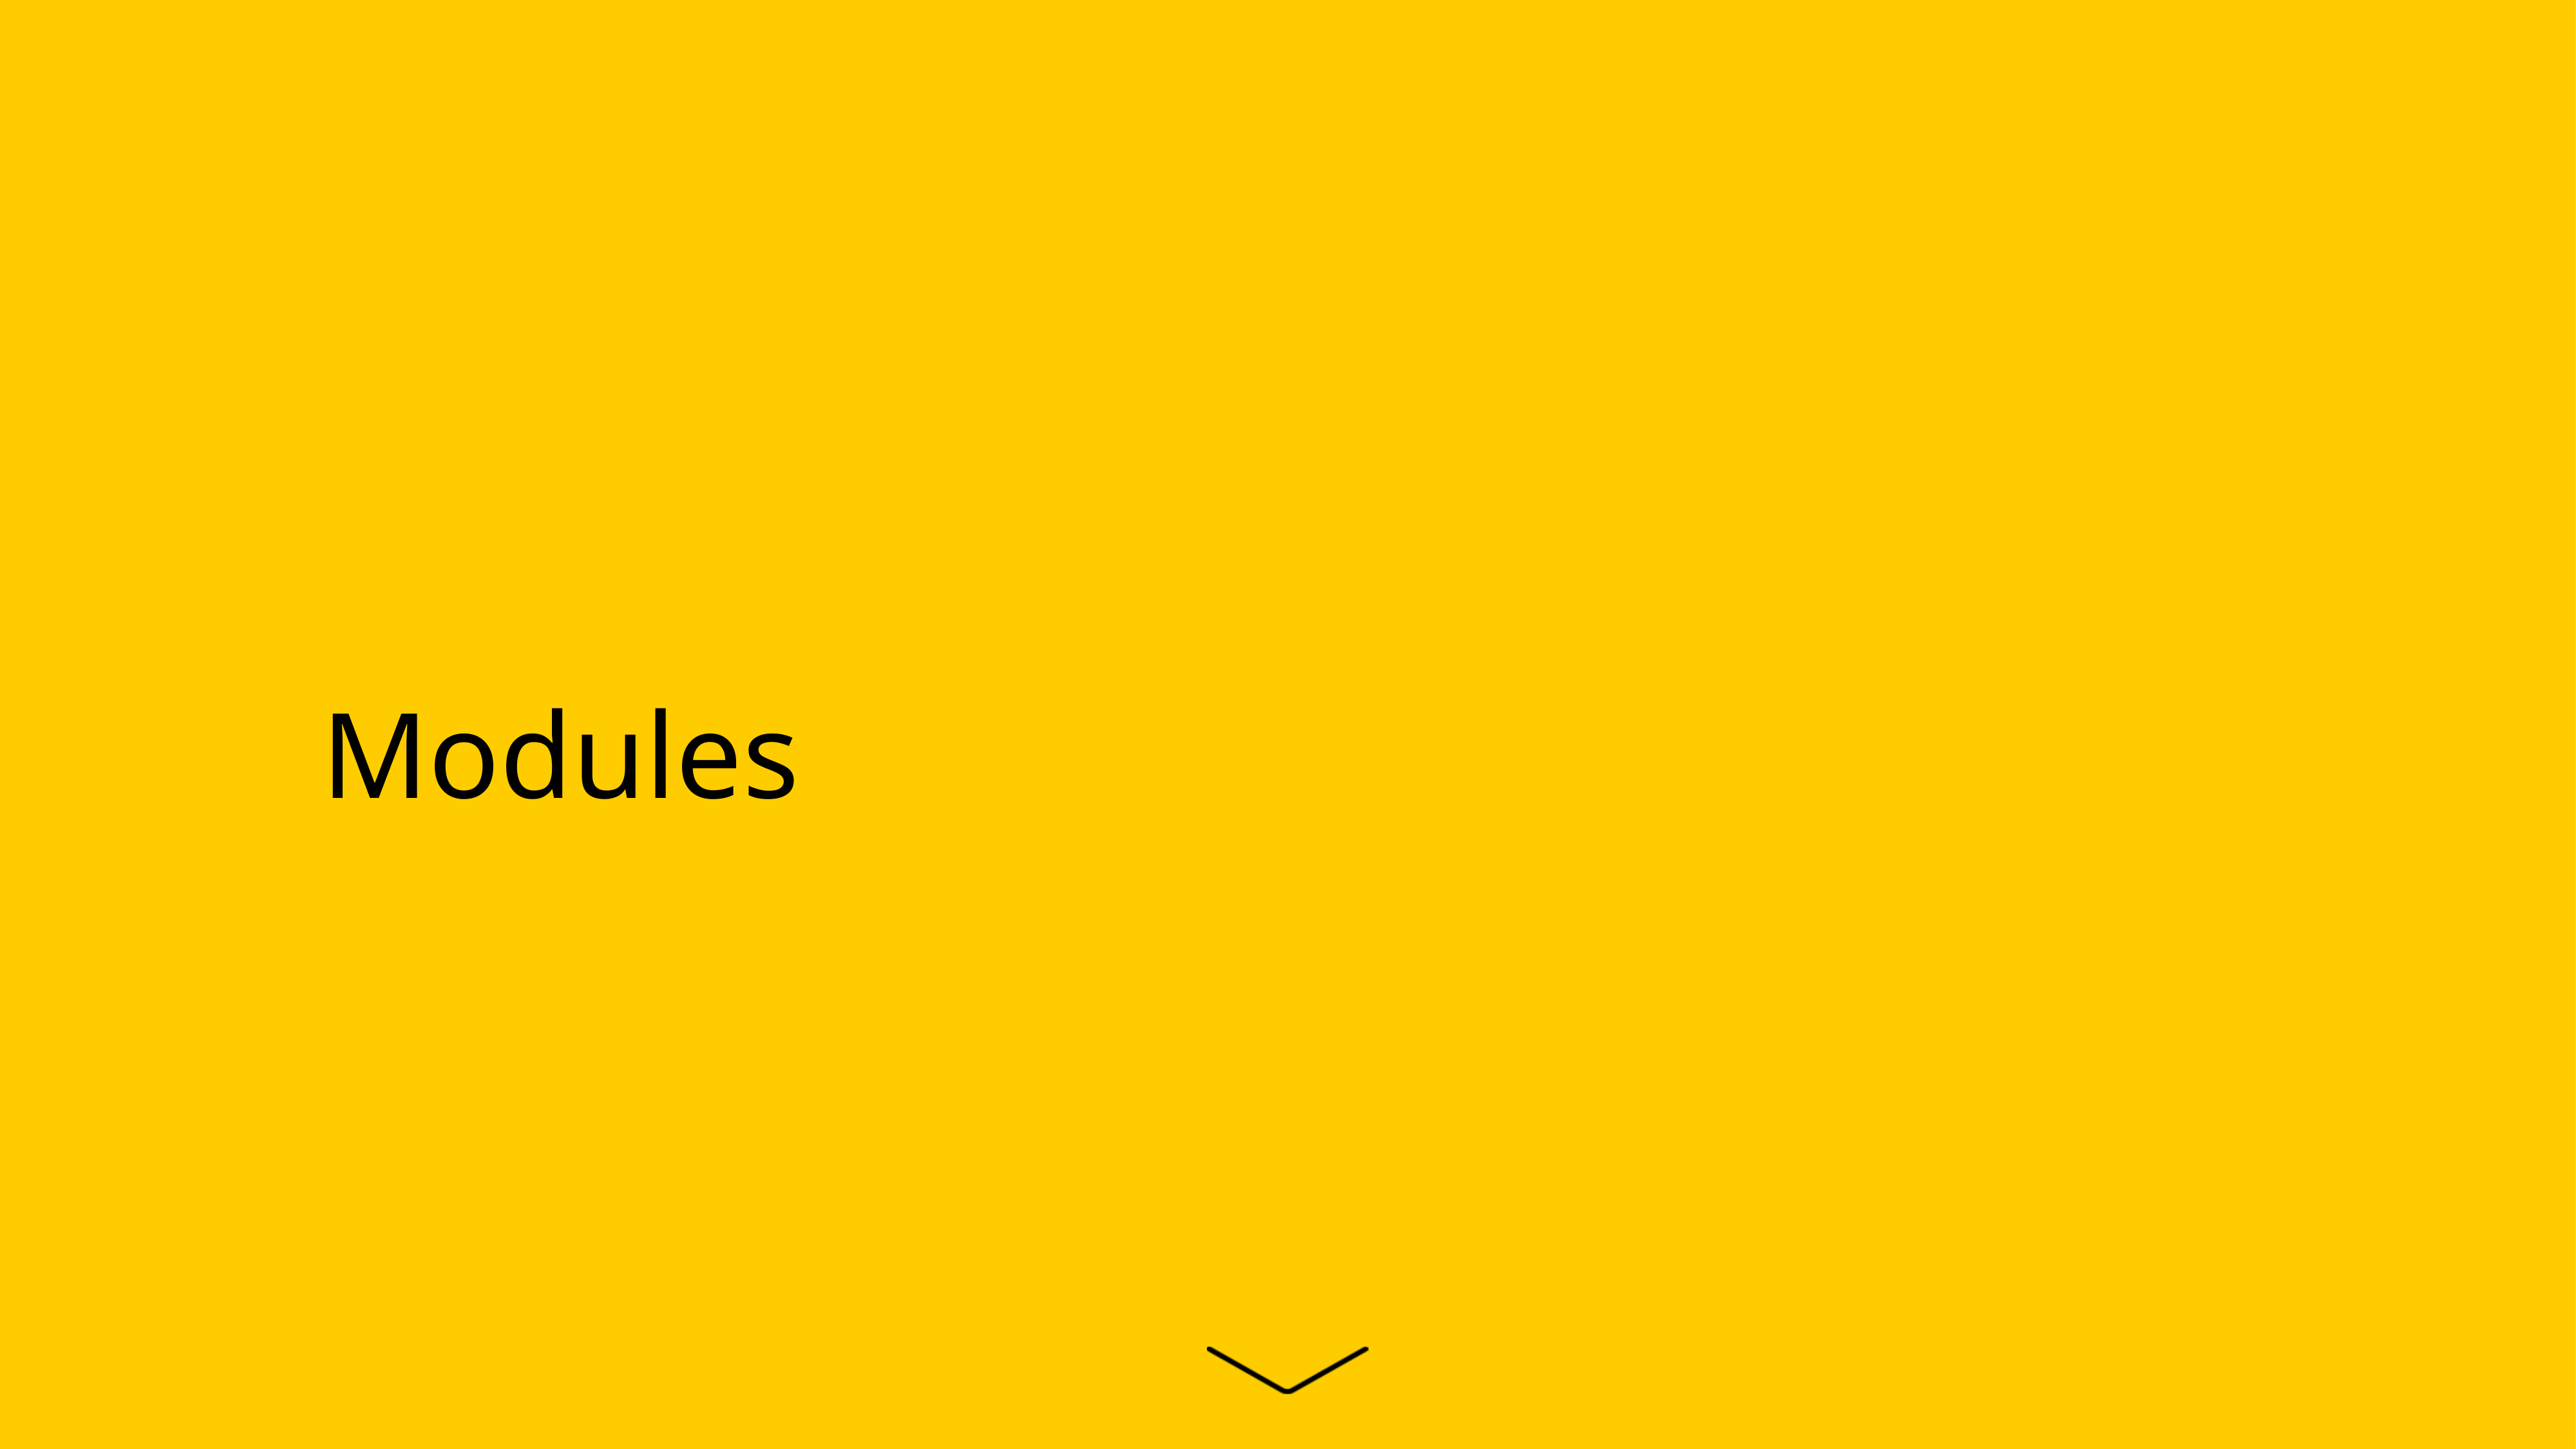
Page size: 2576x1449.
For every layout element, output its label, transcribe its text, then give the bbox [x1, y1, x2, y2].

picture [1207, 1347, 1368, 1396]
title Modules [321, 429, 2253, 1074]
